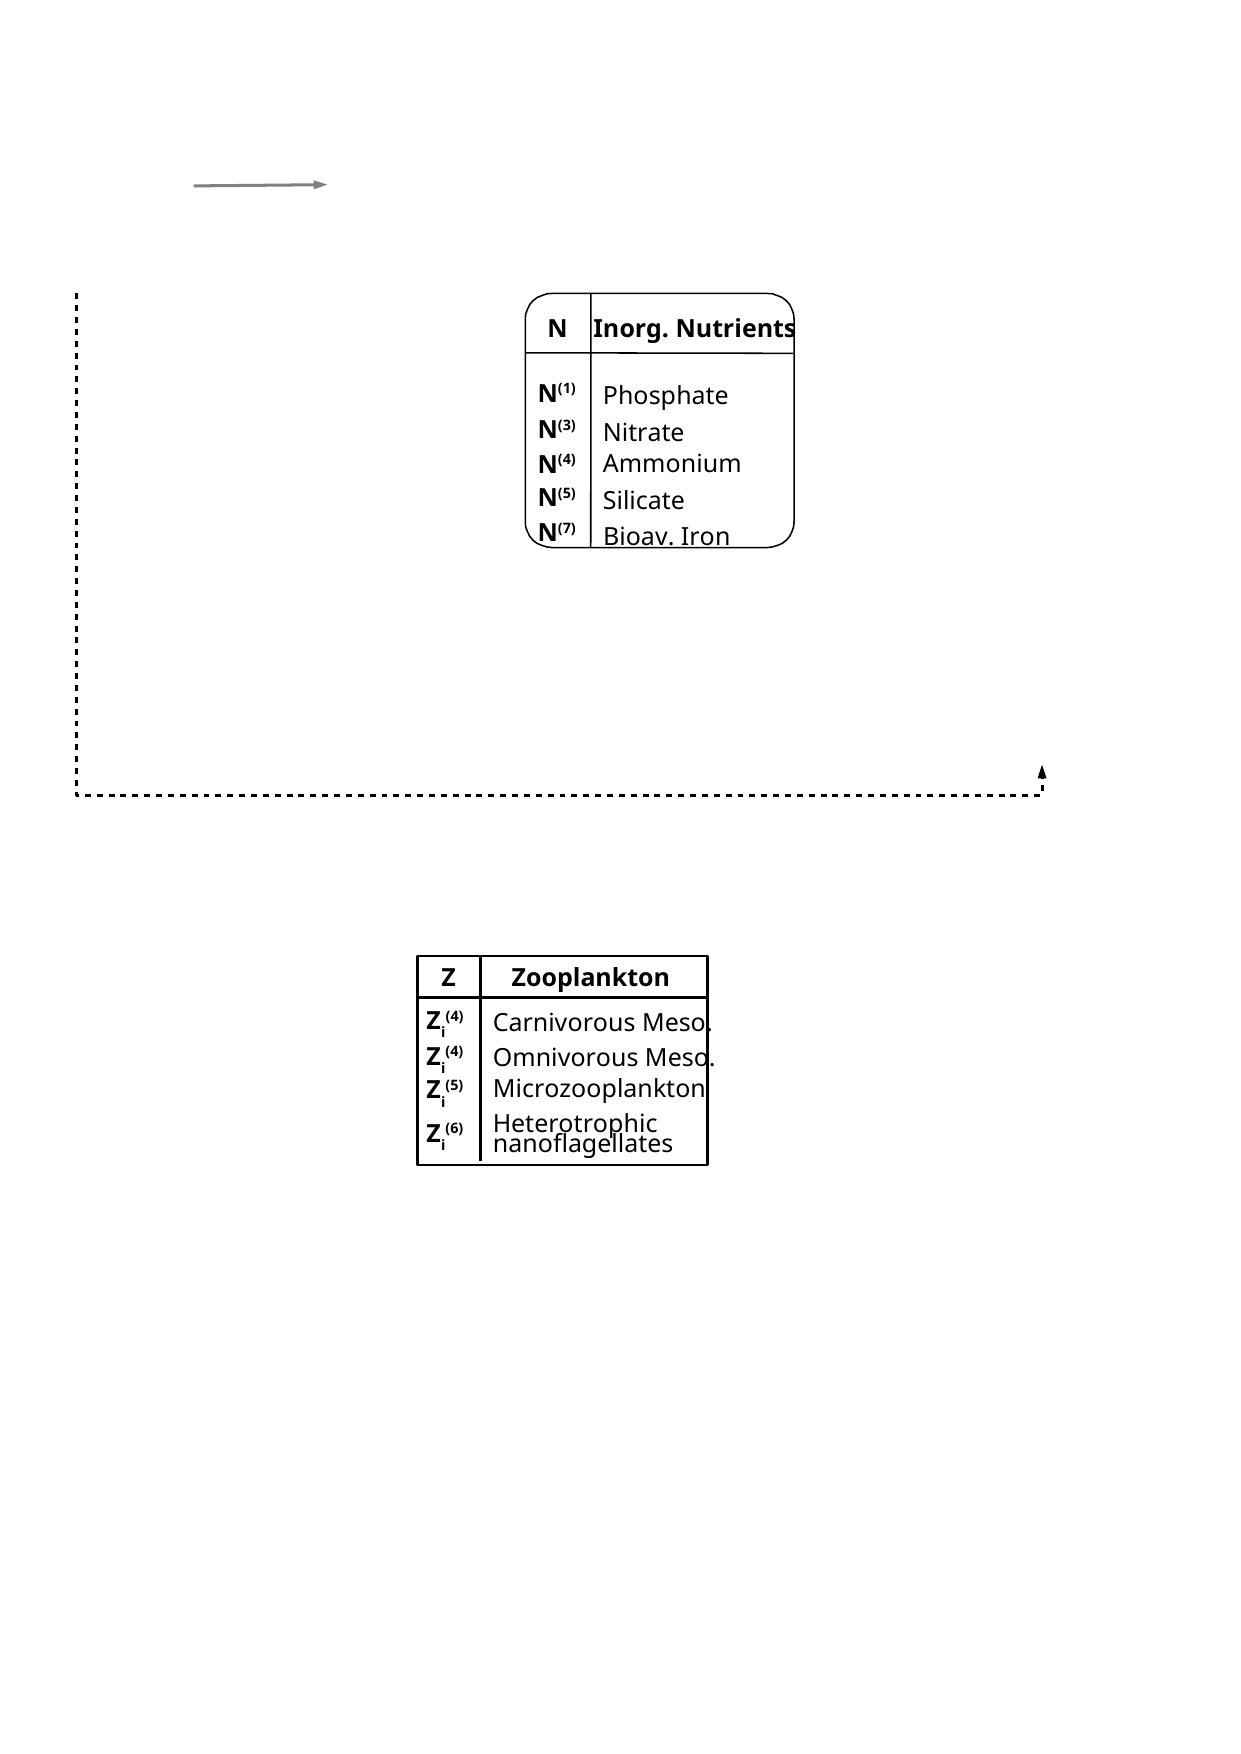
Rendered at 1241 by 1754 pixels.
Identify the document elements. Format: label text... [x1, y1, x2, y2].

text_box Bioav. Iron [603, 501, 709, 536]
text_box Zi(4) [422, 1008, 468, 1037]
text_box Zooplankton [472, 960, 710, 994]
text_box Phosphate [603, 360, 721, 396]
text_box Ammonium [603, 428, 730, 464]
text_box Inorg. Nutrients [590, 306, 800, 349]
text_box Carnivorous Meso. [492, 1007, 636, 1036]
text_box N [547, 306, 568, 349]
text_box Heterotrophic [492, 1109, 644, 1129]
text_box Z [440, 960, 458, 994]
text_box N(4) [535, 425, 578, 468]
text_box Omnivorous Meso. [492, 1043, 636, 1071]
text_box Zi(6) [422, 1118, 468, 1152]
text_box N(1) [535, 354, 578, 391]
text_box Nitrate [603, 397, 676, 428]
text_box Zi(4) [422, 1043, 468, 1073]
text_box N(7) [535, 494, 578, 536]
text_box N(5) [535, 468, 578, 494]
text_box Microzooplankton [492, 1074, 644, 1102]
text_box nanoflagellates [492, 1129, 660, 1158]
text_box Silicate [603, 465, 709, 501]
text_box N(3) [535, 391, 578, 425]
text_box Zi(5) [422, 1075, 468, 1109]
